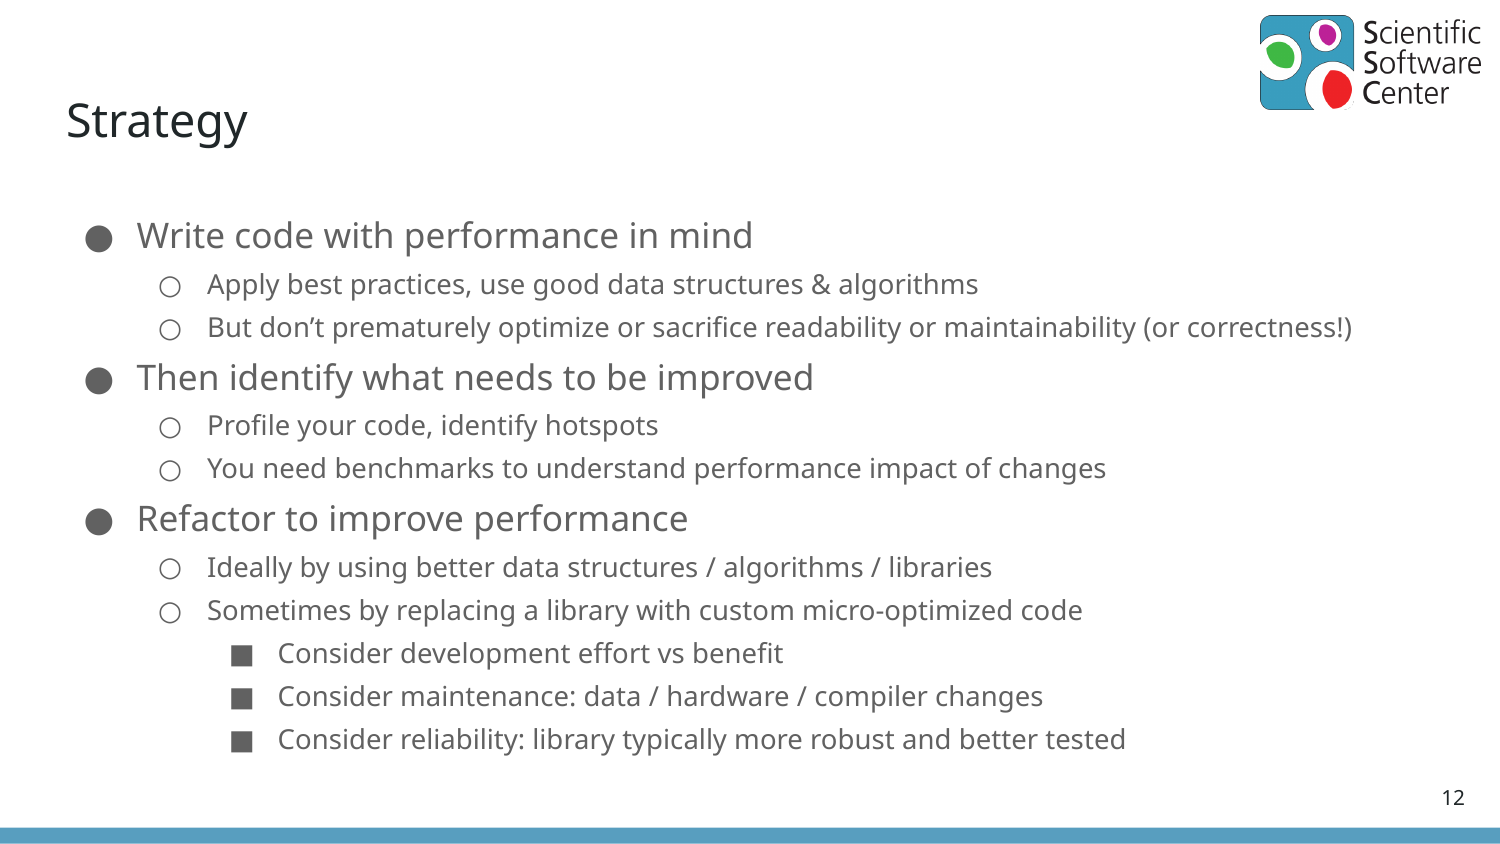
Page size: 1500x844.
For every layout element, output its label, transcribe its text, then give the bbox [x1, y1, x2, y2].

title Strategy [51, 72, 1449, 167]
slide_number <number> [1389, 764, 1480, 830]
list Write code with performance in mind Apply best practices, use good data structures & algorithms But don’t prematurely optimize or sacrifice readability or maintainability (or correctness!) Then identify what needs to be improved Profile your code, identify hotspots You need benchmarks to understand performance impact of changes Refactor to improve performance Ideally by using better data structures / algorithms / libraries Sometimes by replacing a library with custom micro-optimized code Consider development effort vs benefit Consider maintenance: data / hardware / compiler changes Consider reliability: library typically more robust and better tested [51, 189, 1449, 779]
picture [1260, 15, 1481, 110]
